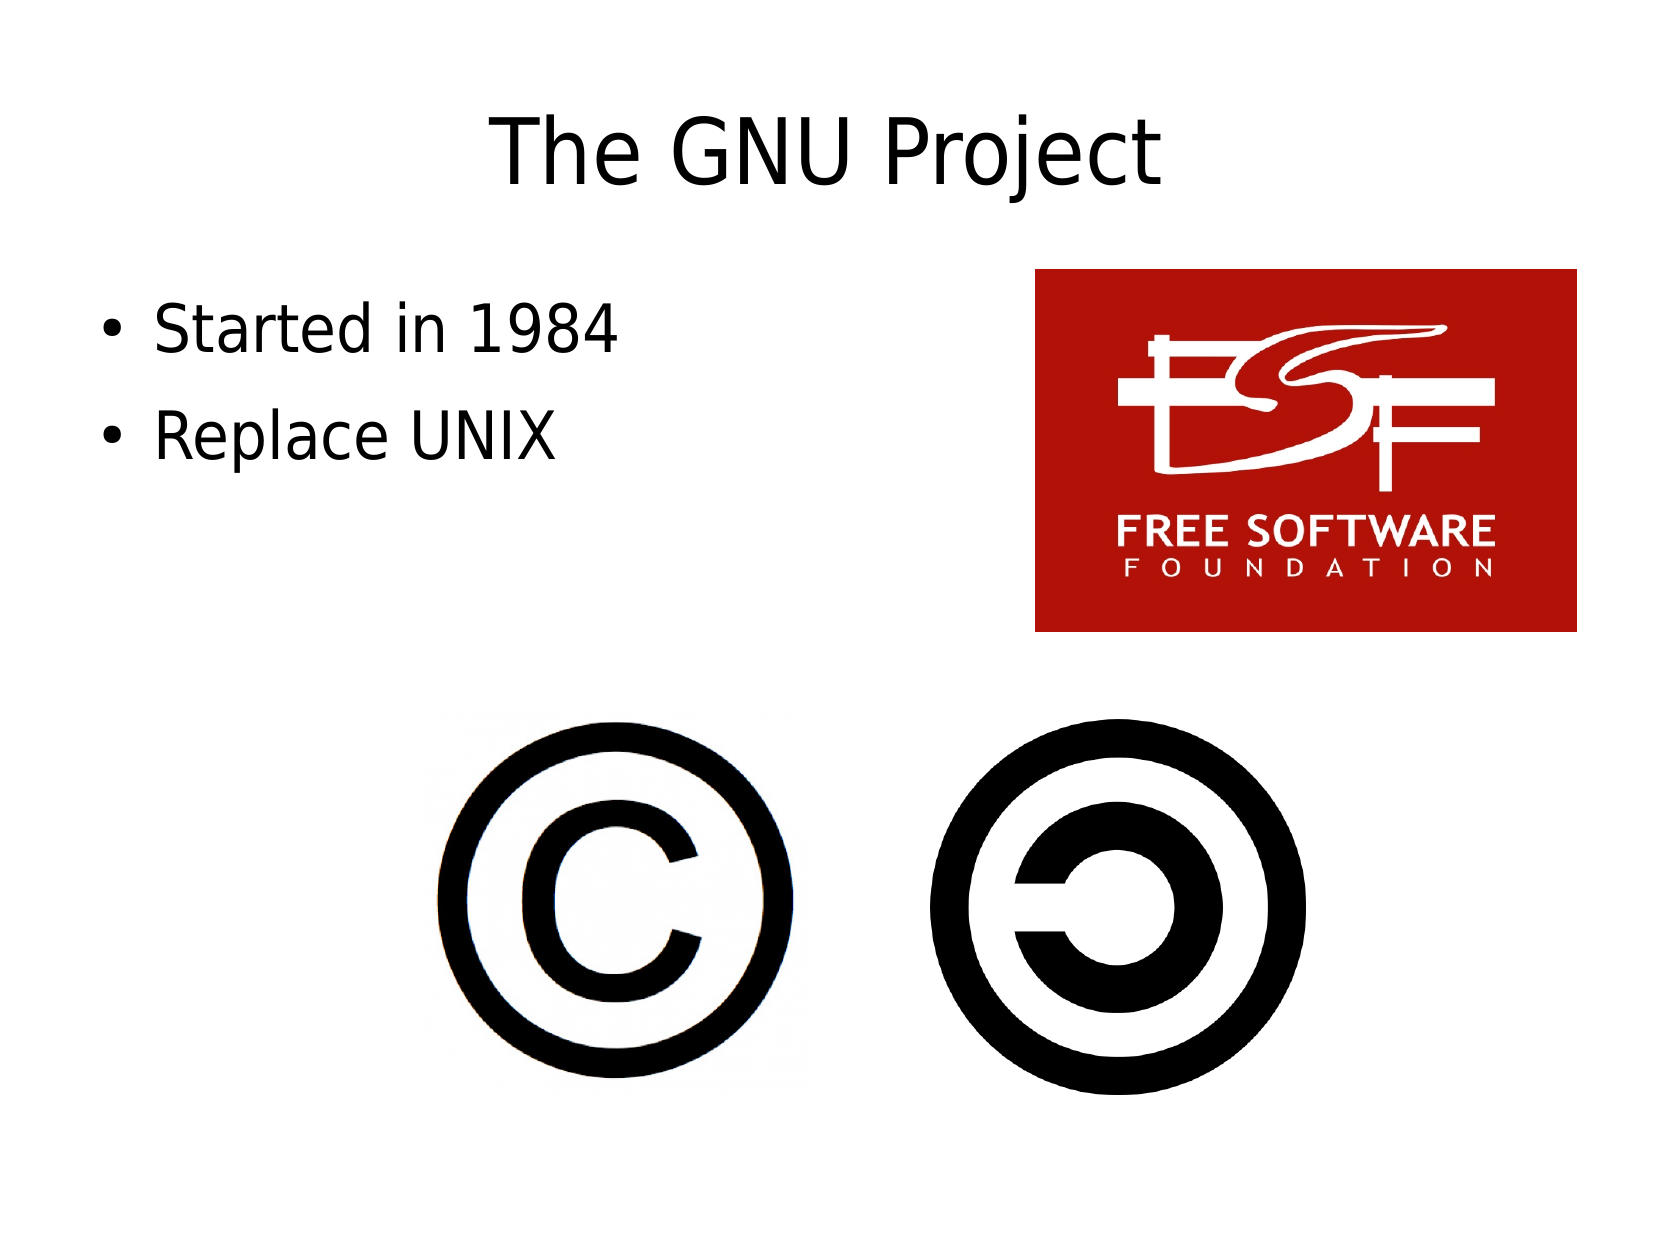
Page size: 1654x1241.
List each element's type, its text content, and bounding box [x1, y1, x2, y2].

title The GNU Project [82, 49, 1571, 257]
picture [420, 704, 813, 1096]
picture [930, 719, 1306, 1095]
list Started in 1984 Replace UNIX [82, 290, 1571, 1010]
picture [1035, 269, 1577, 632]
